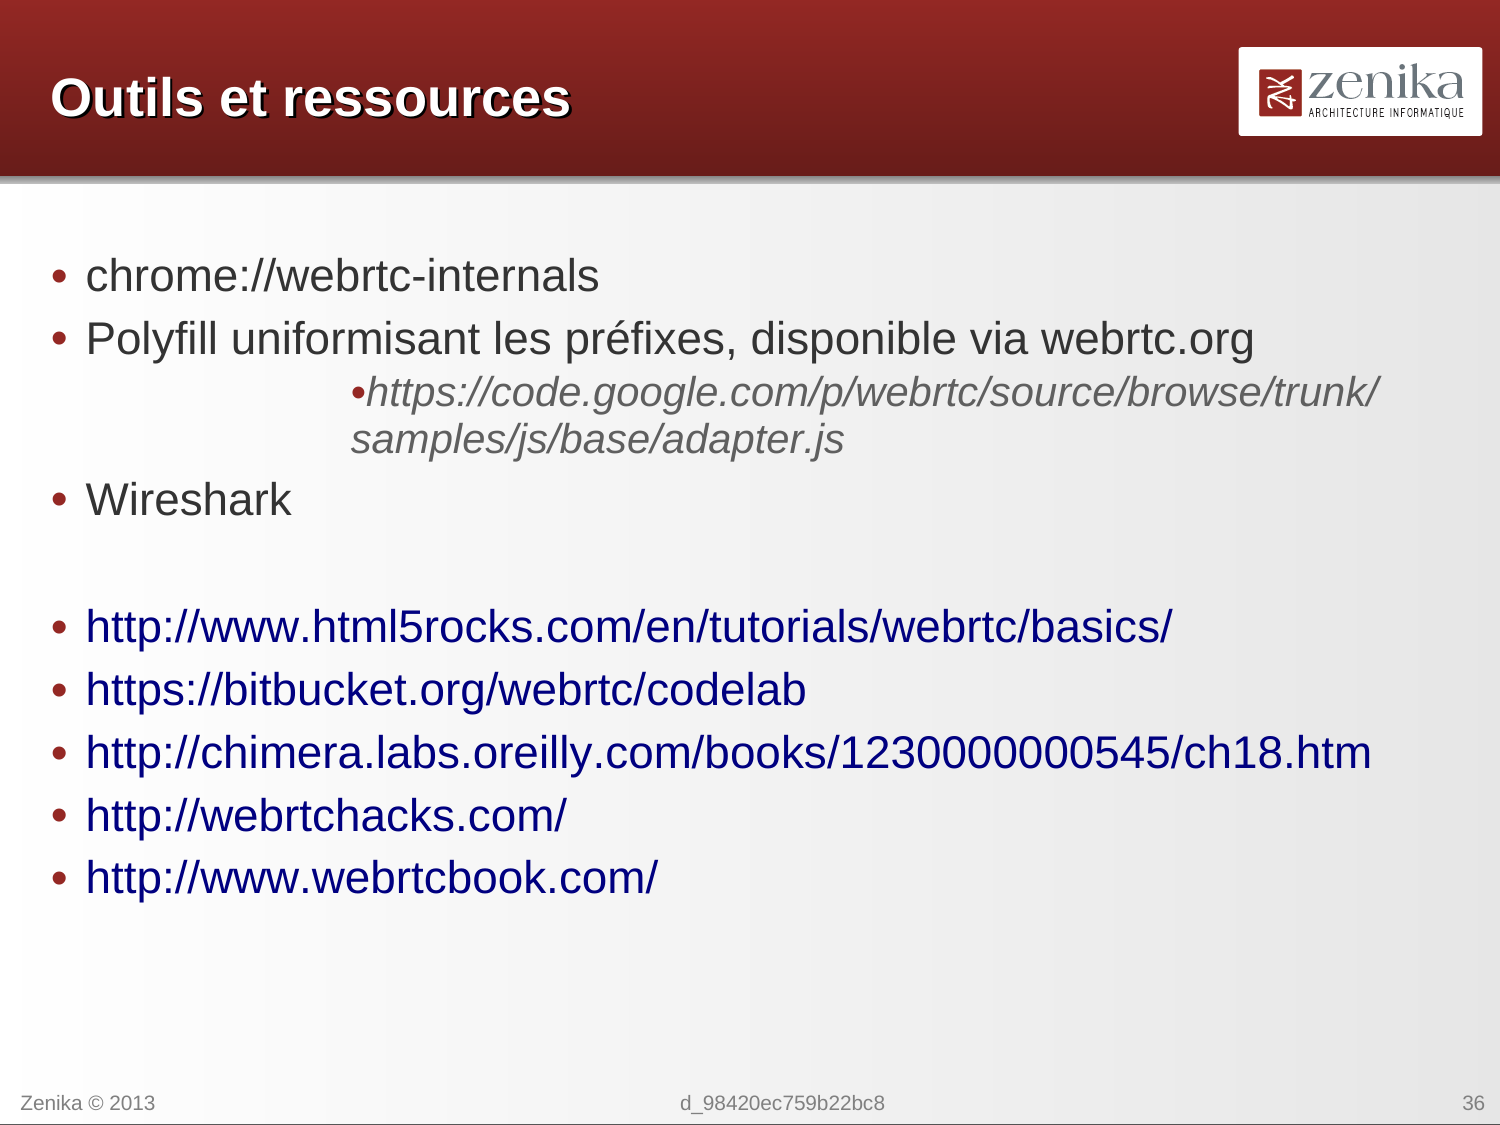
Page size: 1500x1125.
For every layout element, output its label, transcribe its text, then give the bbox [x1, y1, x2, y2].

title Outils et ressources [50, 15, 1206, 180]
picture [1257, 58, 1464, 125]
list chrome://webrtc-internals Polyfill uniformisant les préfixes, disponible via webrtc.org https://code.google.com/p/webrtc/source/browse/trunk/samples/js/base/adapter.js Wireshark http://www.html5rocks.com/en/tutorials/webrtc/basics/ https://bitbucket.org/webrtc/codelab http://chimera.labs.oreilly.com/books/1230000000545/ch18.htm http://webrtchacks.com/ http://www.webrtcbook.com/ [50, 249, 1435, 1079]
